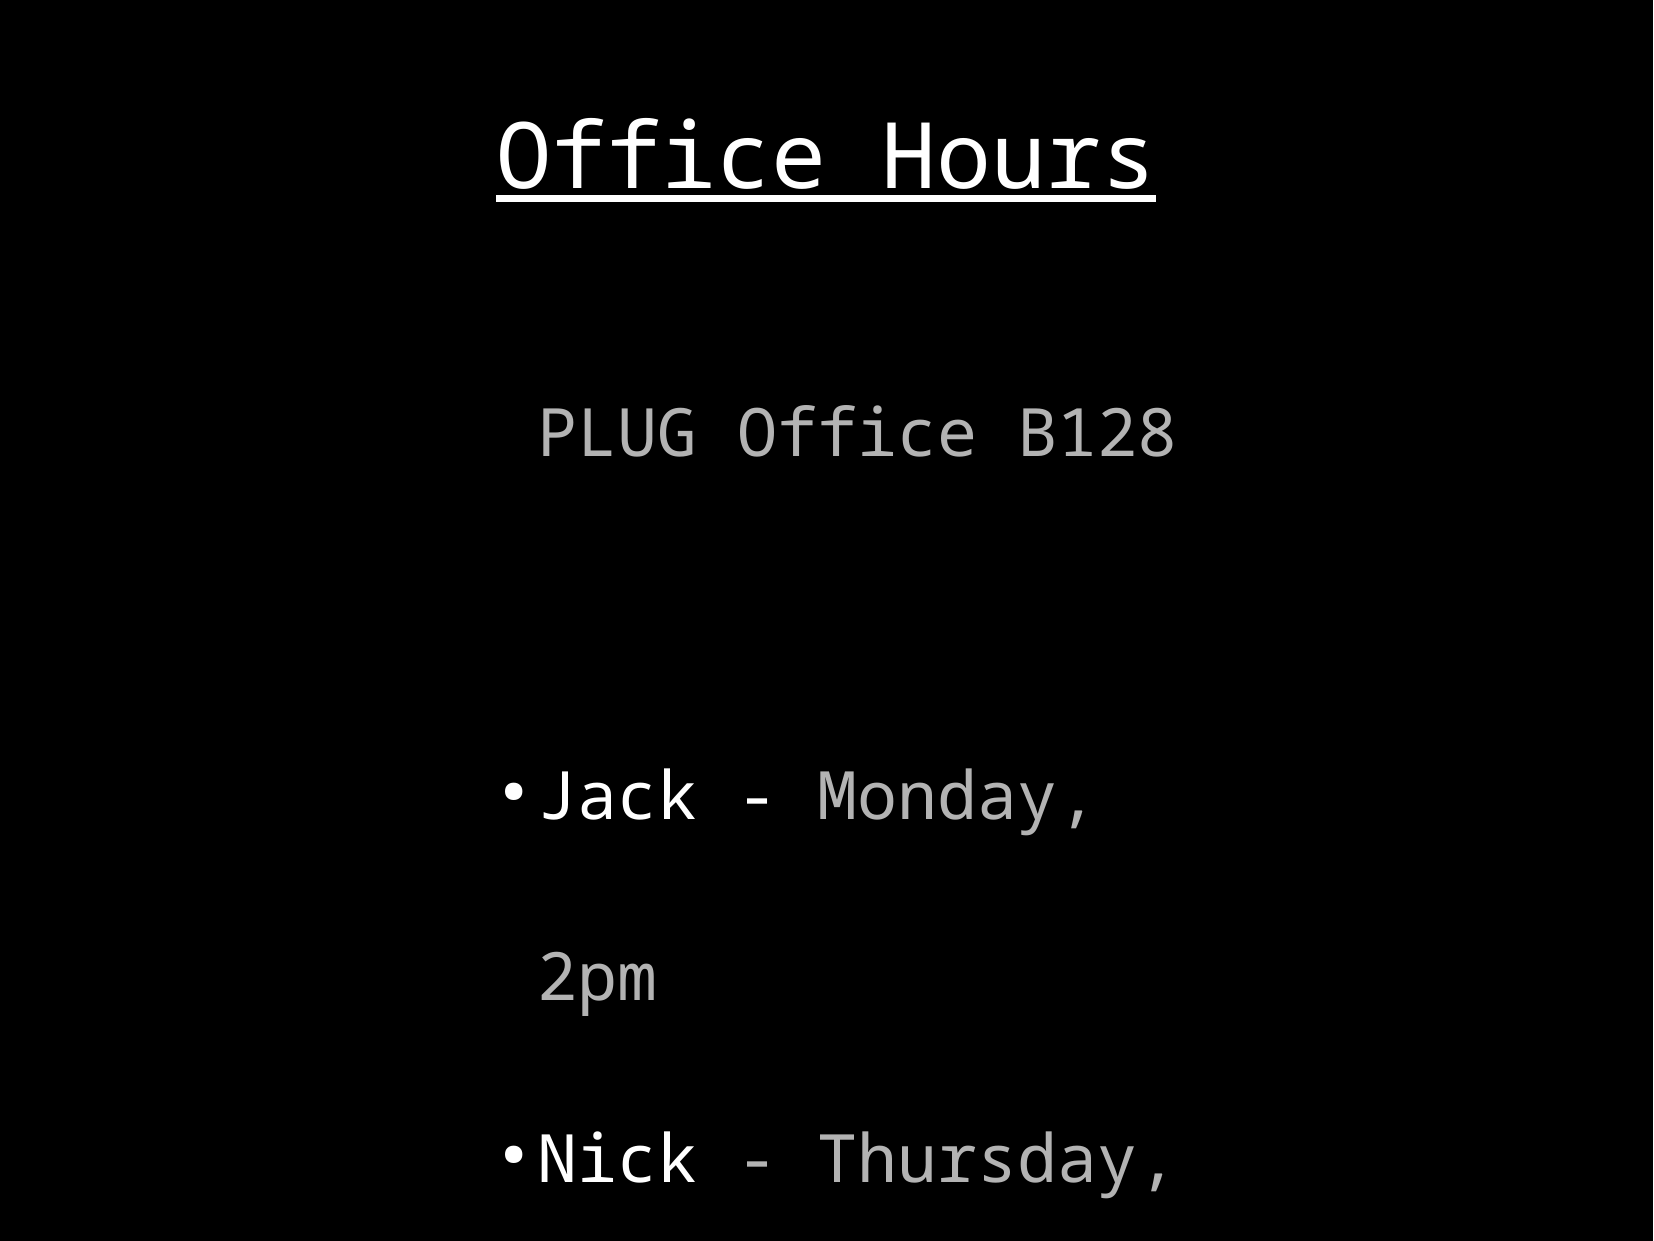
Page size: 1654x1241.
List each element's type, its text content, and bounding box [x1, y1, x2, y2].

text_box PLUG Office B128 Jack - Monday, 2pm Nick - Thursday, 2pm Evan - Friday, 11am [487, 286, 1238, 880]
title Office Hours [82, 49, 1571, 257]
